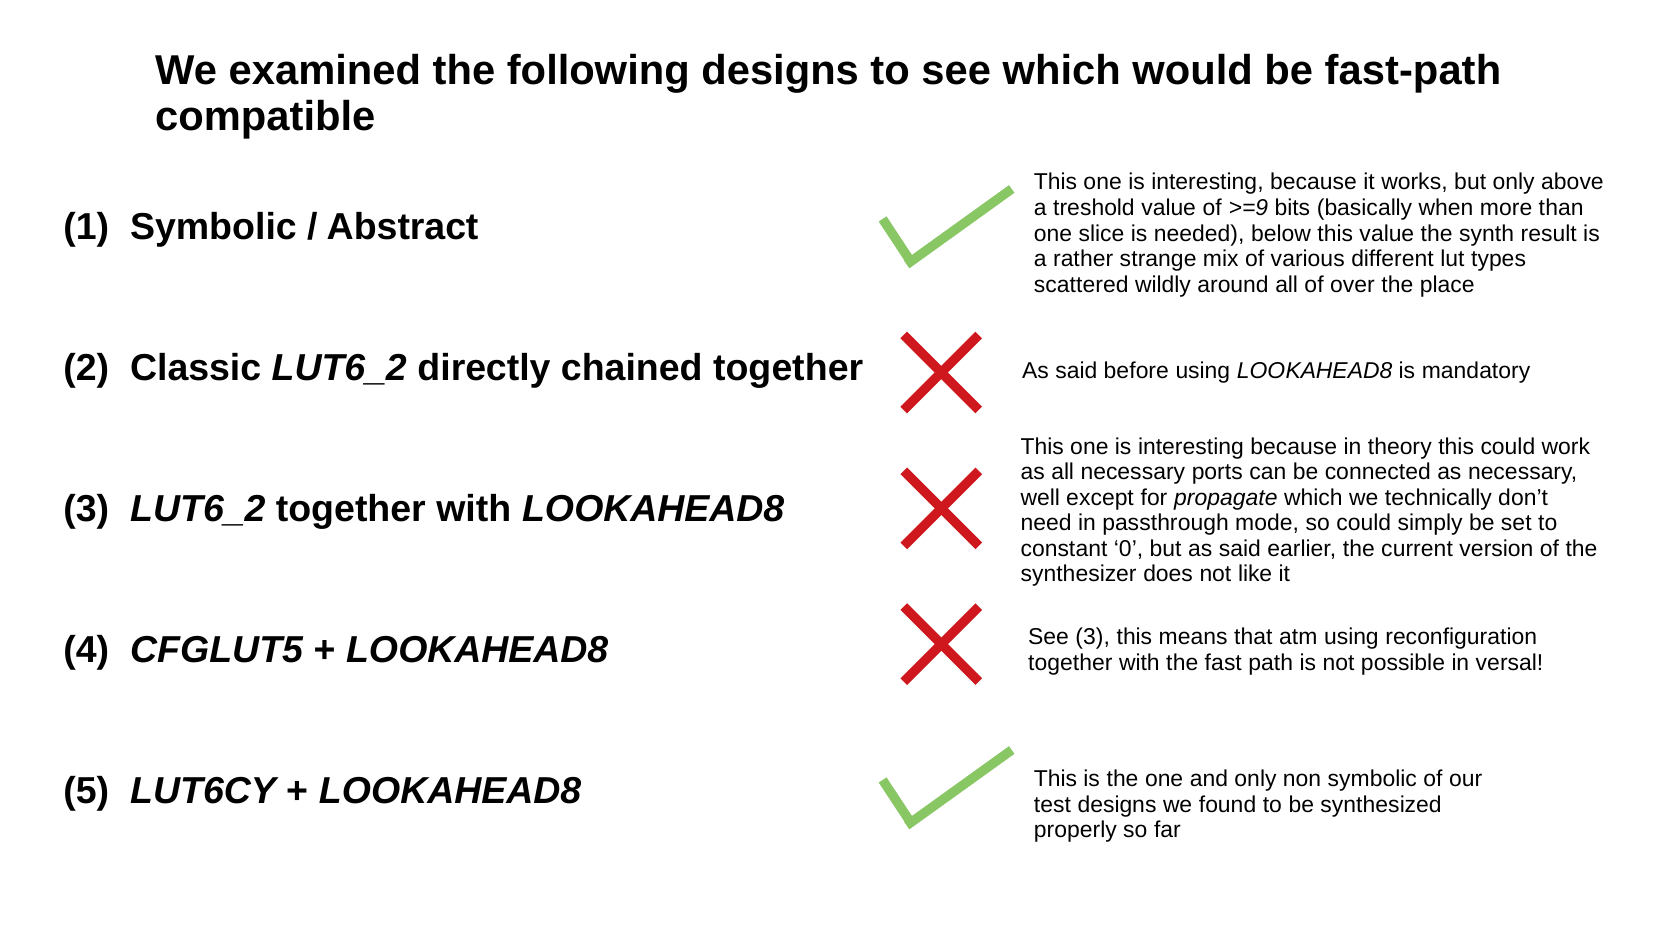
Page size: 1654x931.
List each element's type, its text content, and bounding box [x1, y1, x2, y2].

text_box This one is interesting because in theory this could work as all necessary ports can be connected as necessary, well except for propagate which we technically don’t need in passthrough mode, so could simply be set to constant ‘0’, but as said earlier, the current version of the synthesizer does not like it [1005, 426, 1615, 601]
text_box This is the one and only non symbolic of our test designs we found to be synthesized properly so far [1019, 758, 1537, 850]
text_box See (3), this means that atm using reconfiguration together with the fast path is not possible in versal! [1013, 616, 1602, 683]
text_box This one is interesting, because it works, but only above a treshold value of >=9 bits (basically when more than one slice is needed), below this value the synth result is a rather strange mix of various different lut types scattered wildly around all of over the place [1019, 161, 1621, 330]
text_box As said before using LOOKAHEAD8 is mandatory [1007, 350, 1594, 402]
text_box Symbolic / Abstract Classic LUT6_2 directly chained together LUT6_2 together with LOOKAHEAD8 CFGLUT5 + LOOKAHEAD8 LUT6CY + LOOKAHEAD8 [48, 198, 904, 826]
text_box We examined the following designs to see which would be fast-path compatible [140, 39, 1568, 147]
